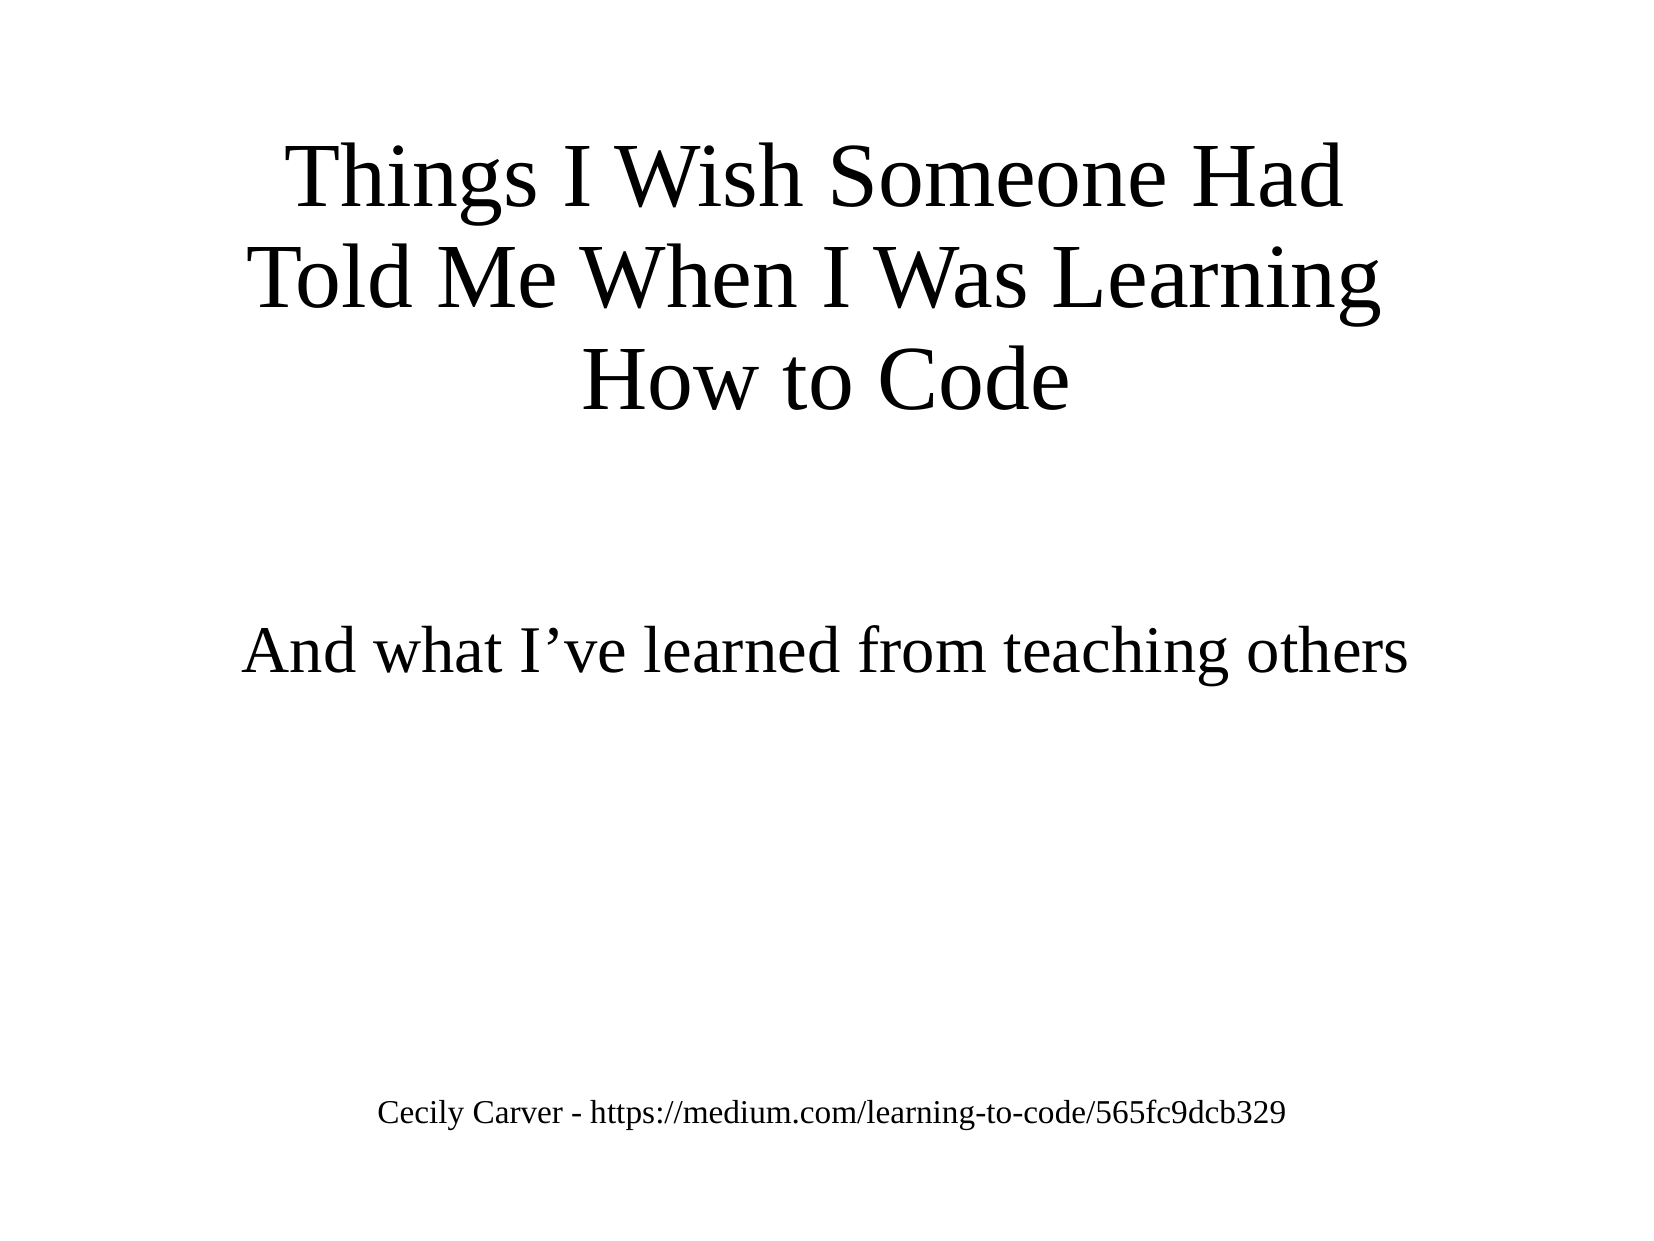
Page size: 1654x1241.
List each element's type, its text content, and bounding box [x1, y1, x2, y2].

text_box Cecily Carver - https://medium.com/learning-to-code/565fc9dcb329 [141, 1086, 1524, 1139]
title Things I Wish Someone Had Told Me When I Was Learning How to Code [82, 0, 1571, 290]
subtitle And what I’ve learned from teaching others [82, 290, 1571, 1010]
